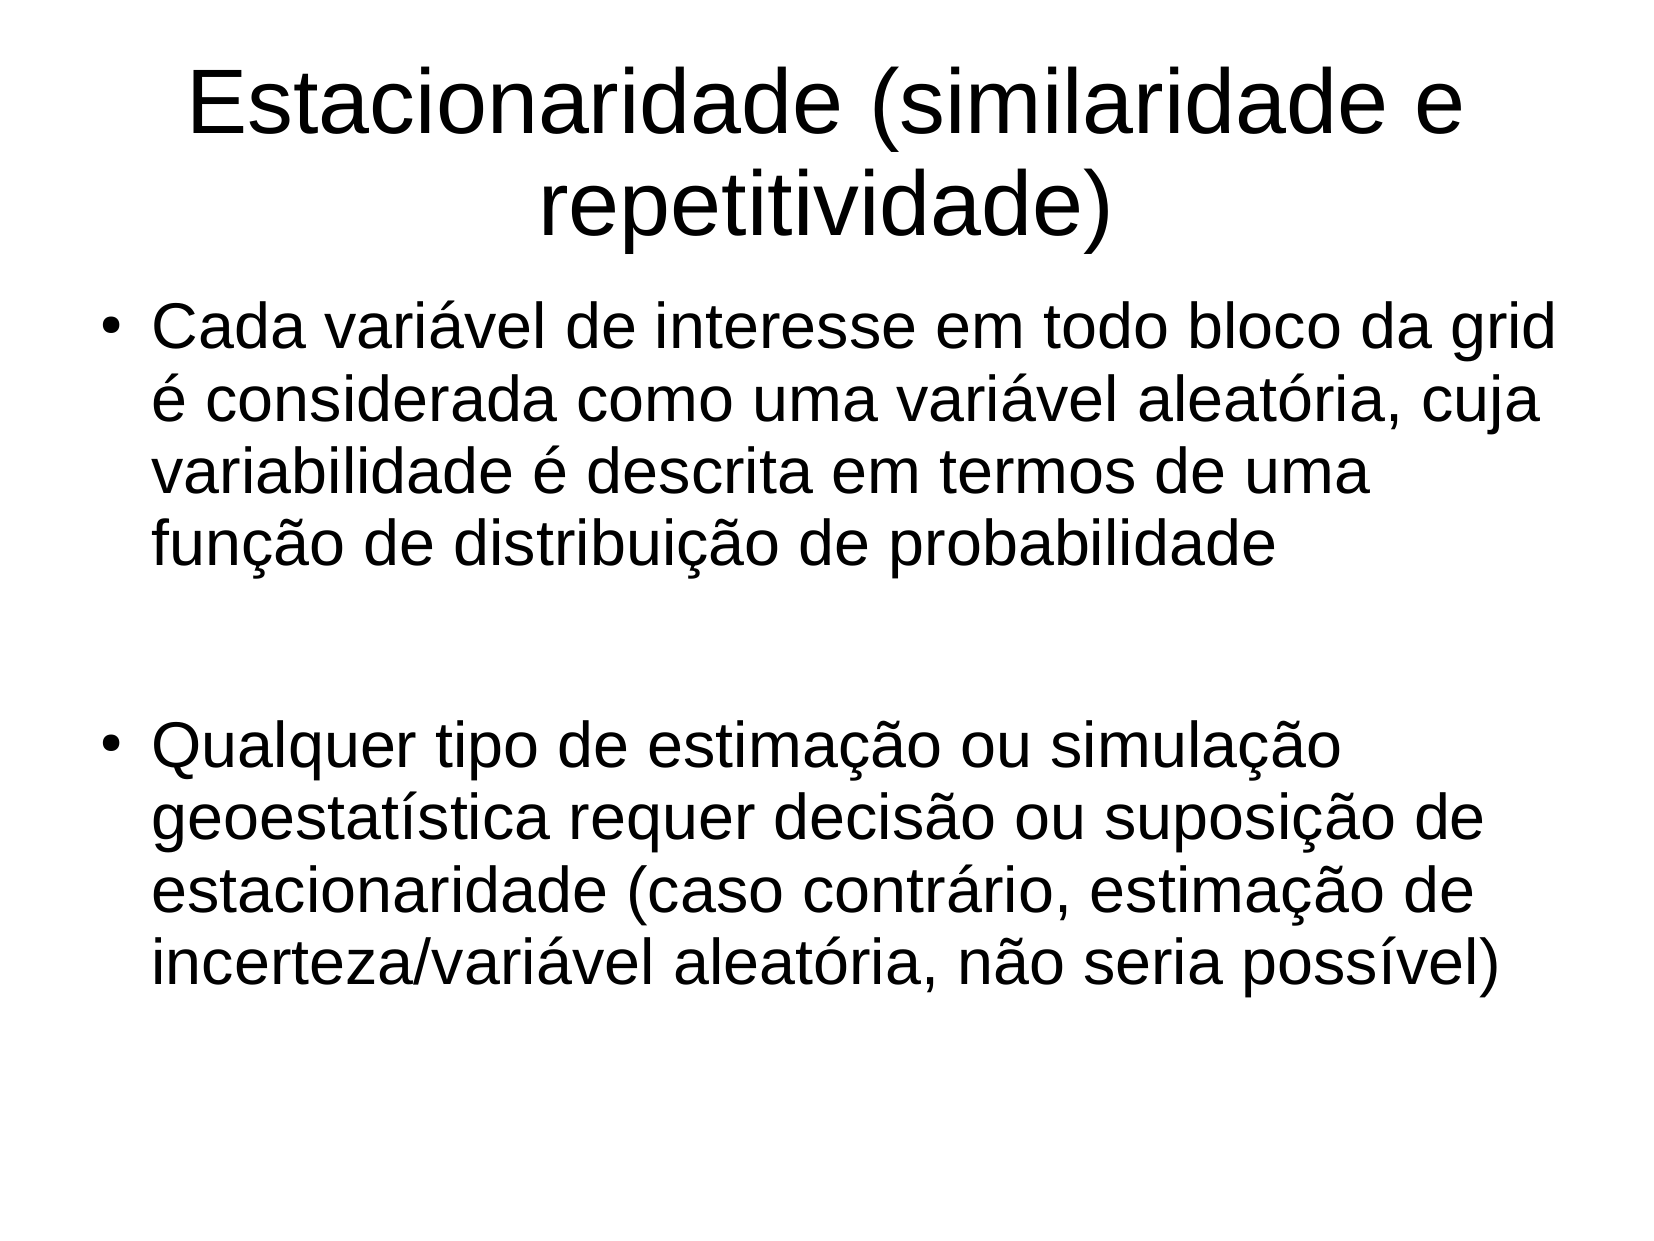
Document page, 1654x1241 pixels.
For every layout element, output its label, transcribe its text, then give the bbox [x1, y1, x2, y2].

title Estacionaridade (similaridade e repetitividade) [82, 49, 1571, 257]
list Cada variável de interesse em todo bloco da grid é considerada como uma variável aleatória, cuja variabilidade é descrita em termos de uma função de distribuição de probabilidade Qualquer tipo de estimação ou simulação geoestatística requer decisão ou suposição de estacionaridade (caso contrário, estimação de incerteza/variável aleatória, não seria possível) [82, 290, 1571, 1010]
